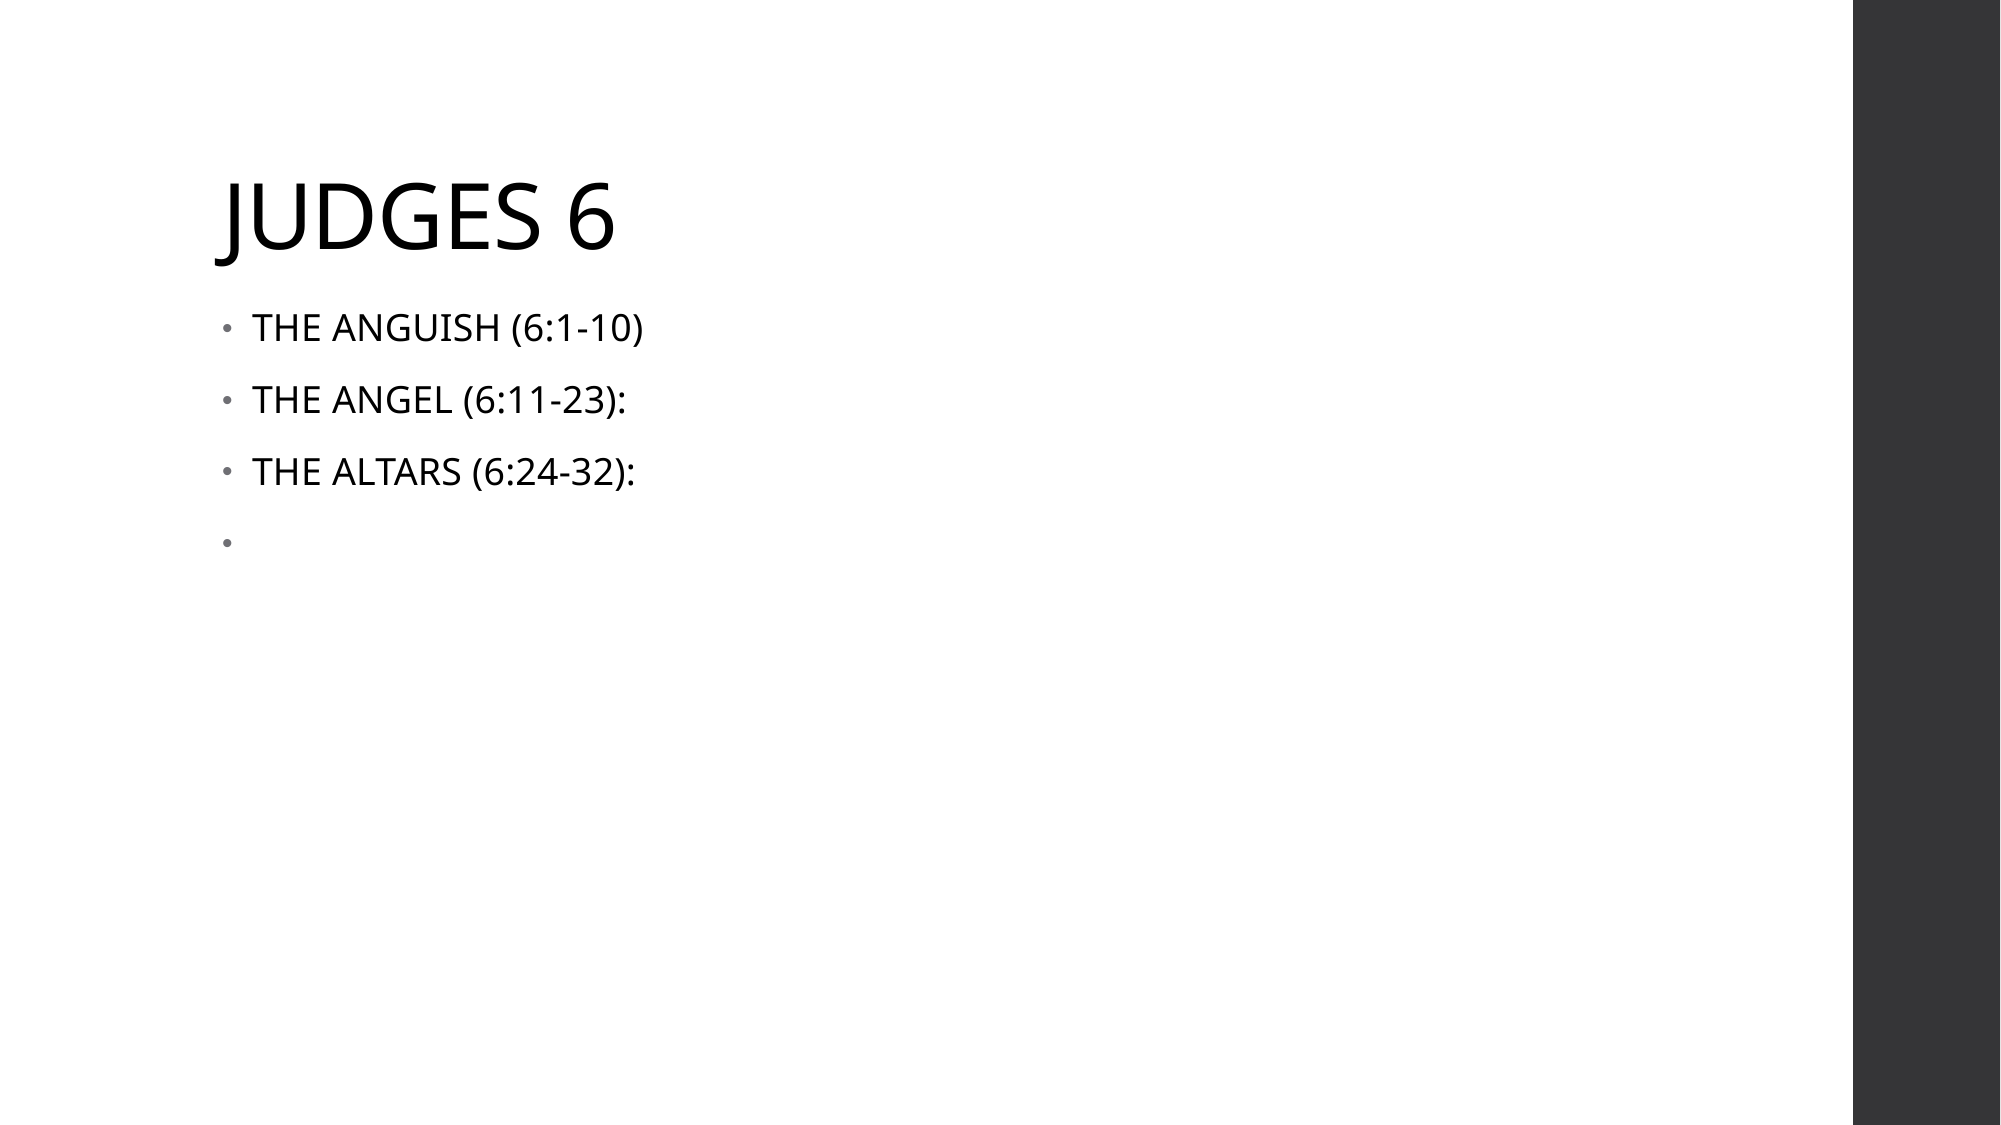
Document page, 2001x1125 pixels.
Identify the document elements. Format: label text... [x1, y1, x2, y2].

title JUDGES 6 [206, 60, 1797, 278]
list THE ANGUISH (6:1-10) THE ANGEL (6:11-23): THE ALTARS (6:24-32): [206, 299, 1617, 1014]
